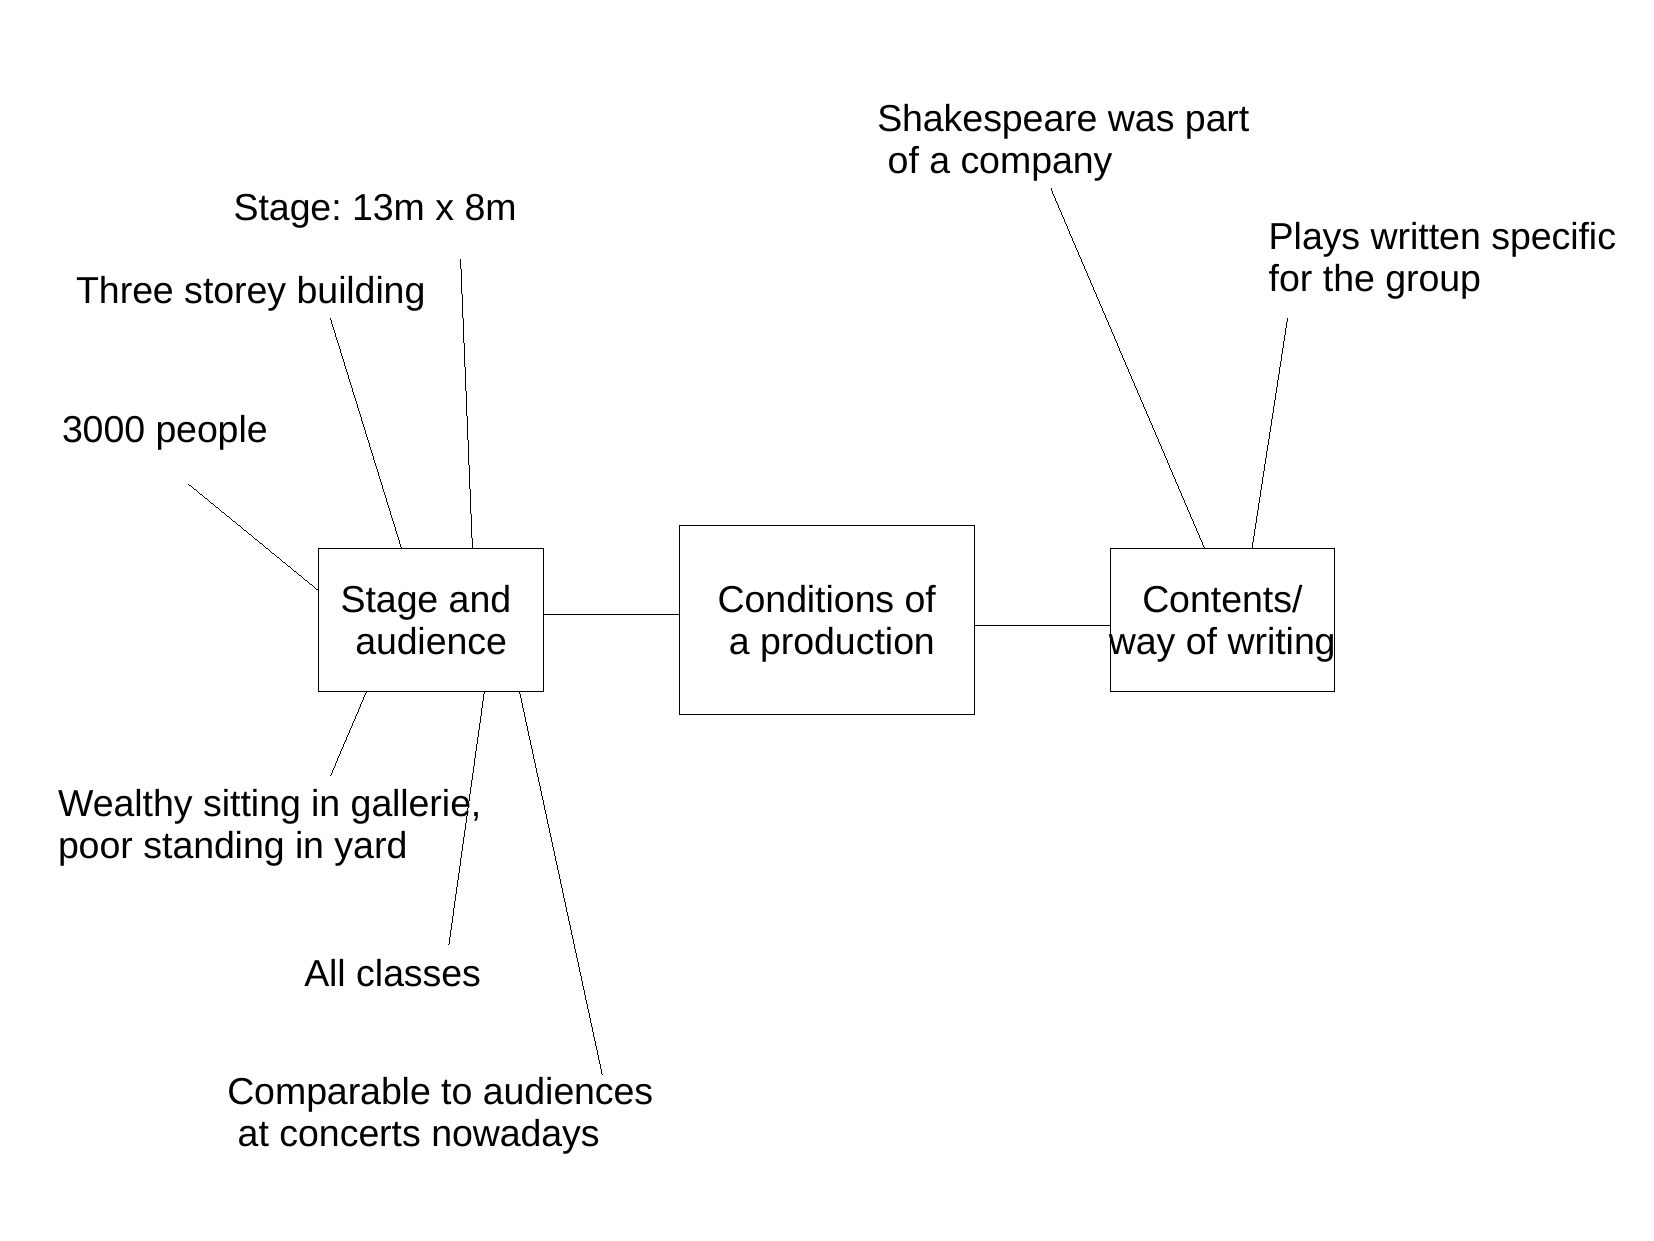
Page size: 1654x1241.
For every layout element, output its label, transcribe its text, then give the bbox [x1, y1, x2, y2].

text_box Contents/ way of writing [1110, 548, 1335, 692]
text_box Stage: 13m x 8m [218, 179, 532, 237]
text_box Three storey building [61, 262, 440, 319]
text_box 3000 people [47, 401, 283, 459]
text_box All classes [289, 944, 497, 1002]
text_box Shakespeare was part of a company [862, 90, 1264, 189]
text_box Comparable to audiences at concerts nowadays [212, 1062, 679, 1162]
text_box Conditions of a production [679, 525, 975, 715]
text_box Stage and audience [318, 548, 544, 692]
text_box Wealthy sitting in gallerie, poor standing in yard [43, 775, 497, 875]
text_box Plays written specific for the group [1254, 208, 1630, 308]
